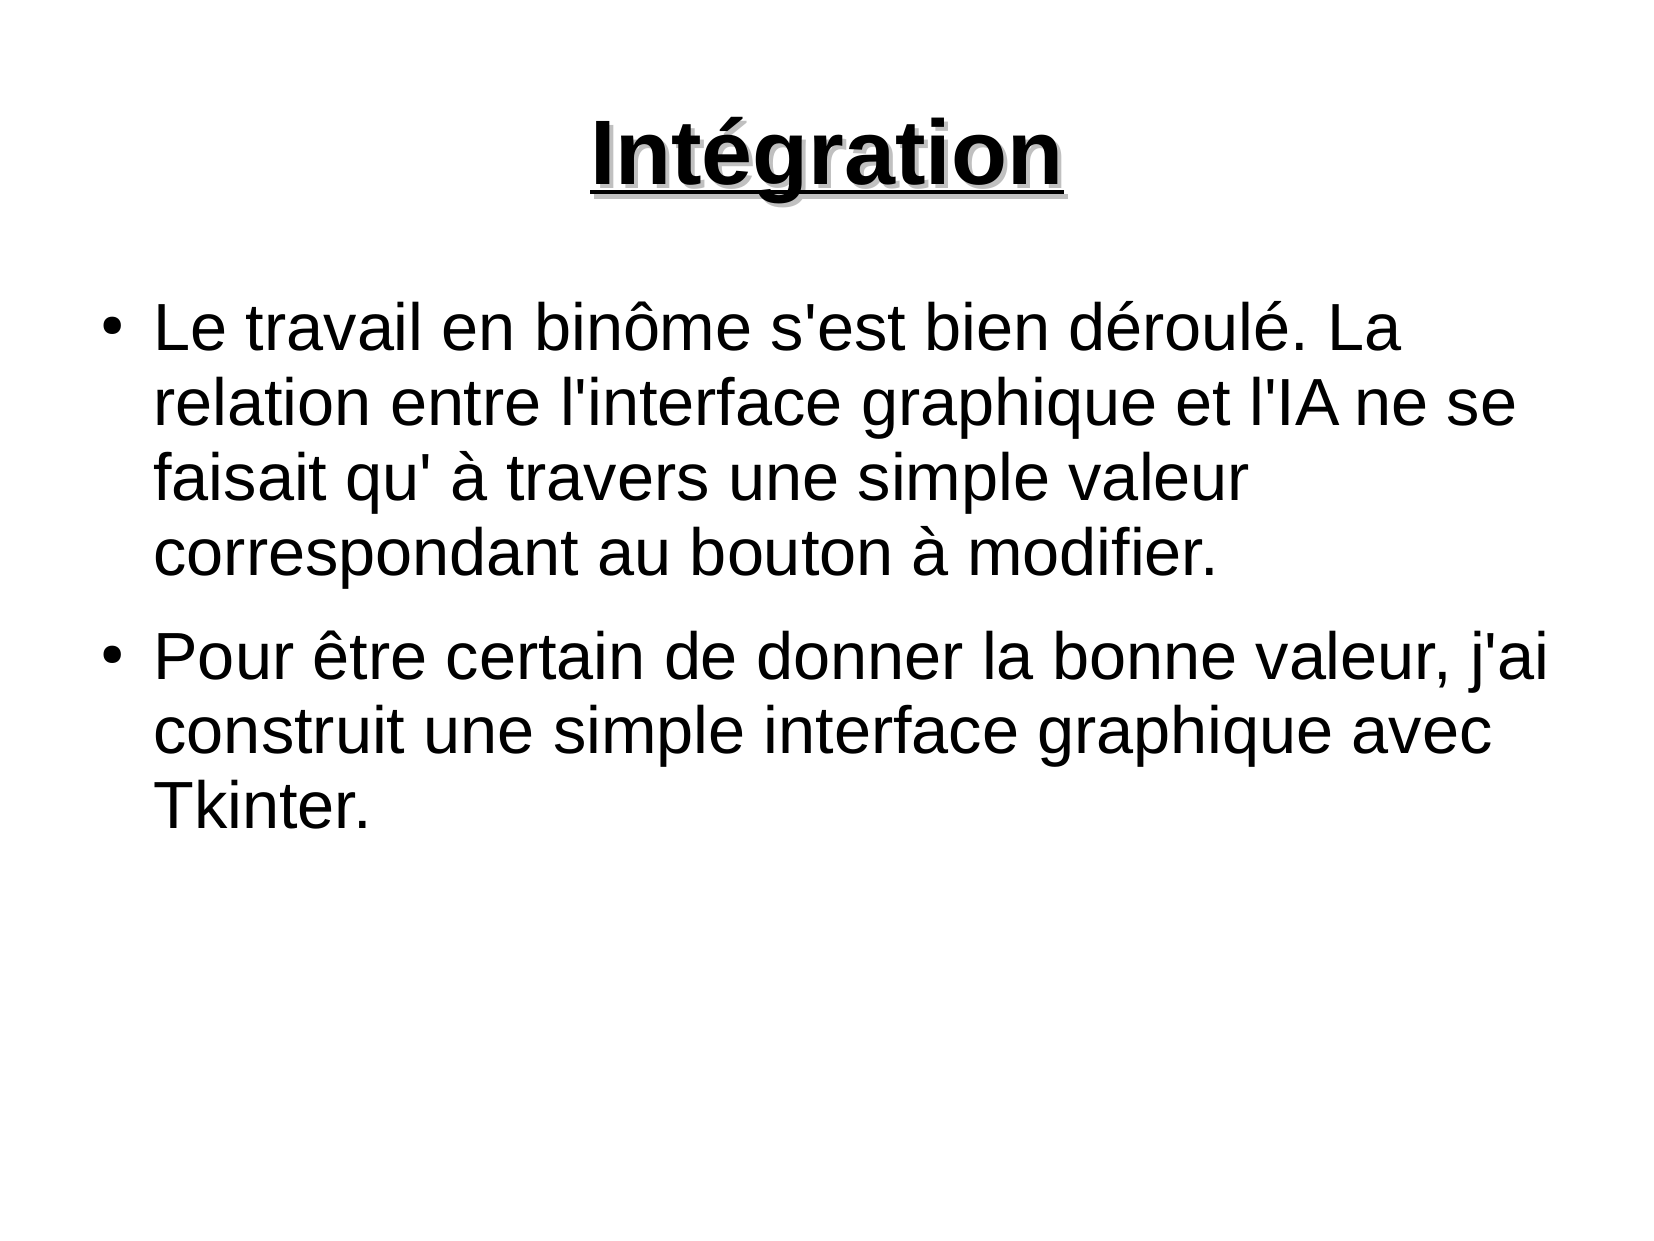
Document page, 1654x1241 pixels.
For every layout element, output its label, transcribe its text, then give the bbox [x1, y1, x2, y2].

list Le travail en binôme s'est bien déroulé. La relation entre l'interface graphique et l'IA ne se faisait qu' à travers une simple valeur correspondant au bouton à modifier. Pour être certain de donner la bonne valeur, j'ai construit une simple interface graphique avec Tkinter. [82, 290, 1571, 1109]
title Intégration [82, 49, 1571, 257]
